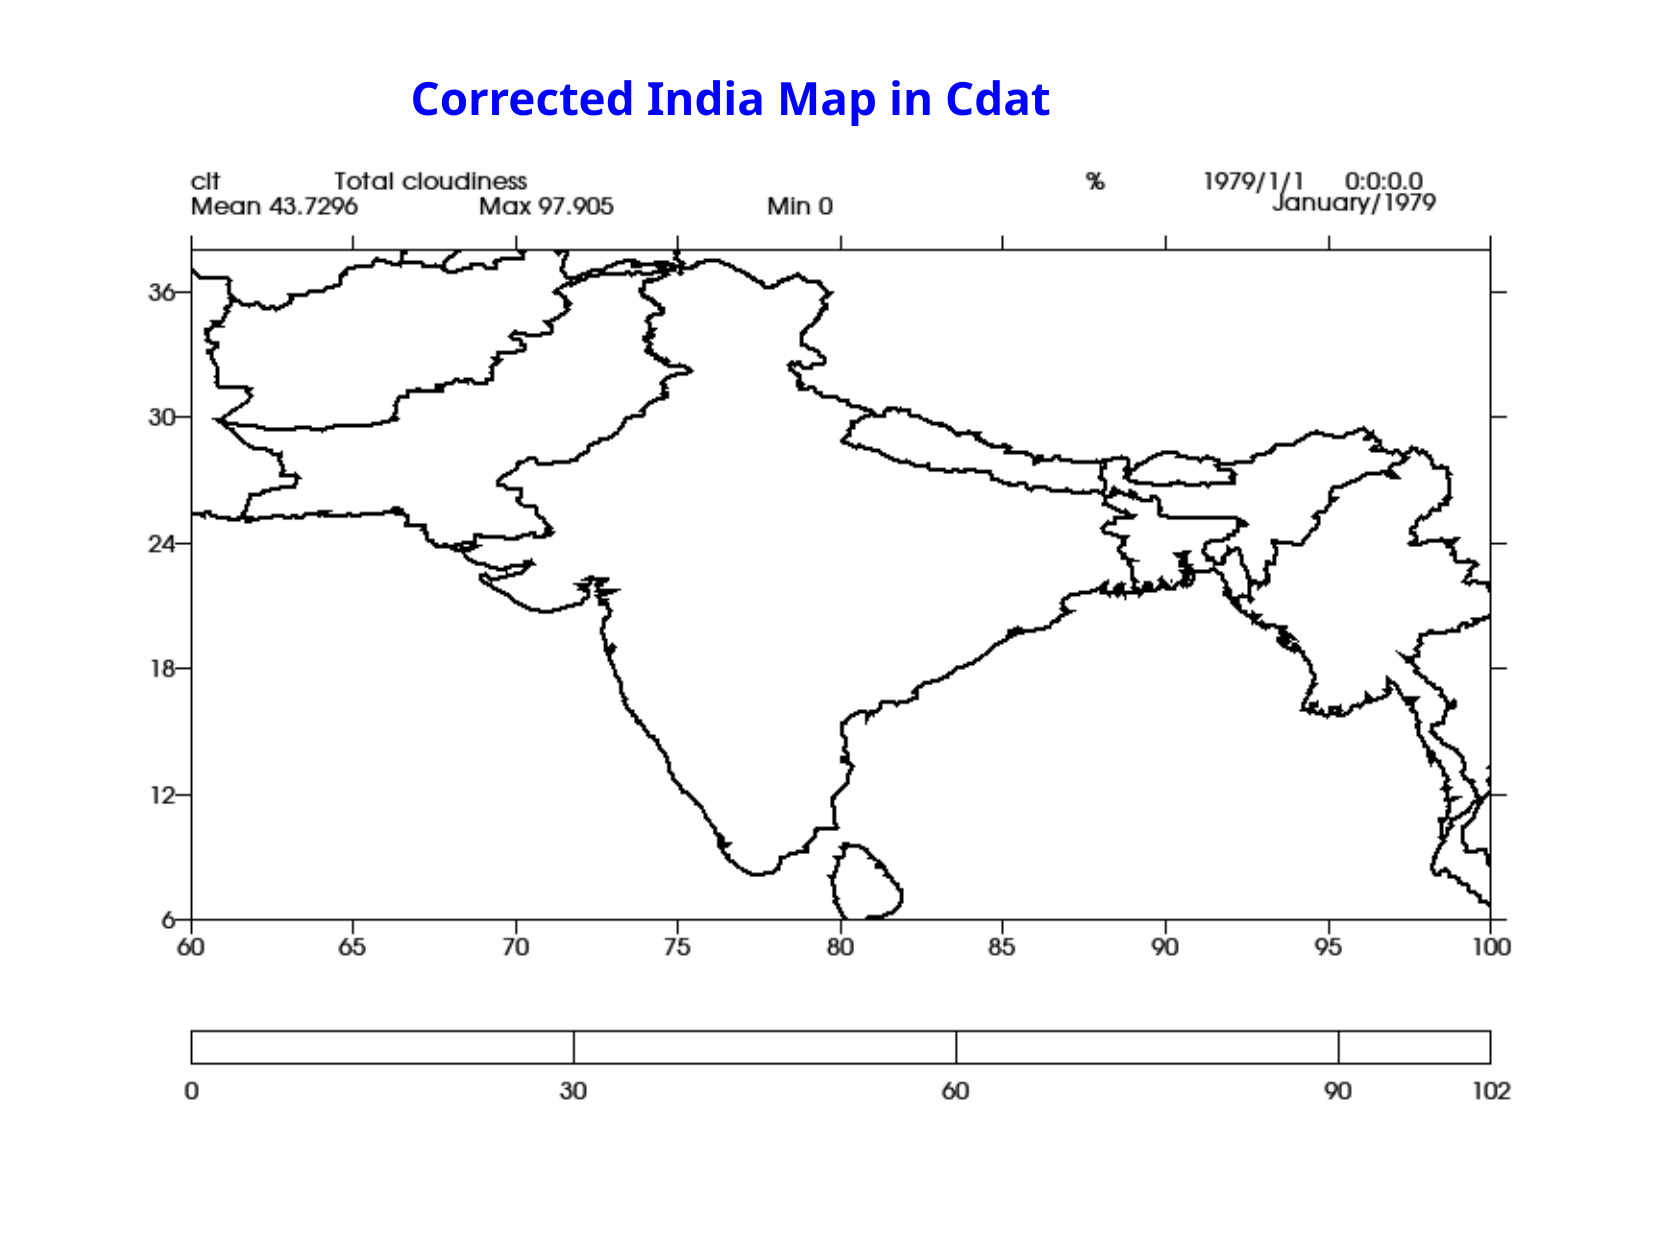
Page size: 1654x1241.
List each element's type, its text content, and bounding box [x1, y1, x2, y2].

text_box Corrected India Map in Cdat [236, 59, 1329, 138]
picture [118, 94, 1565, 1211]
